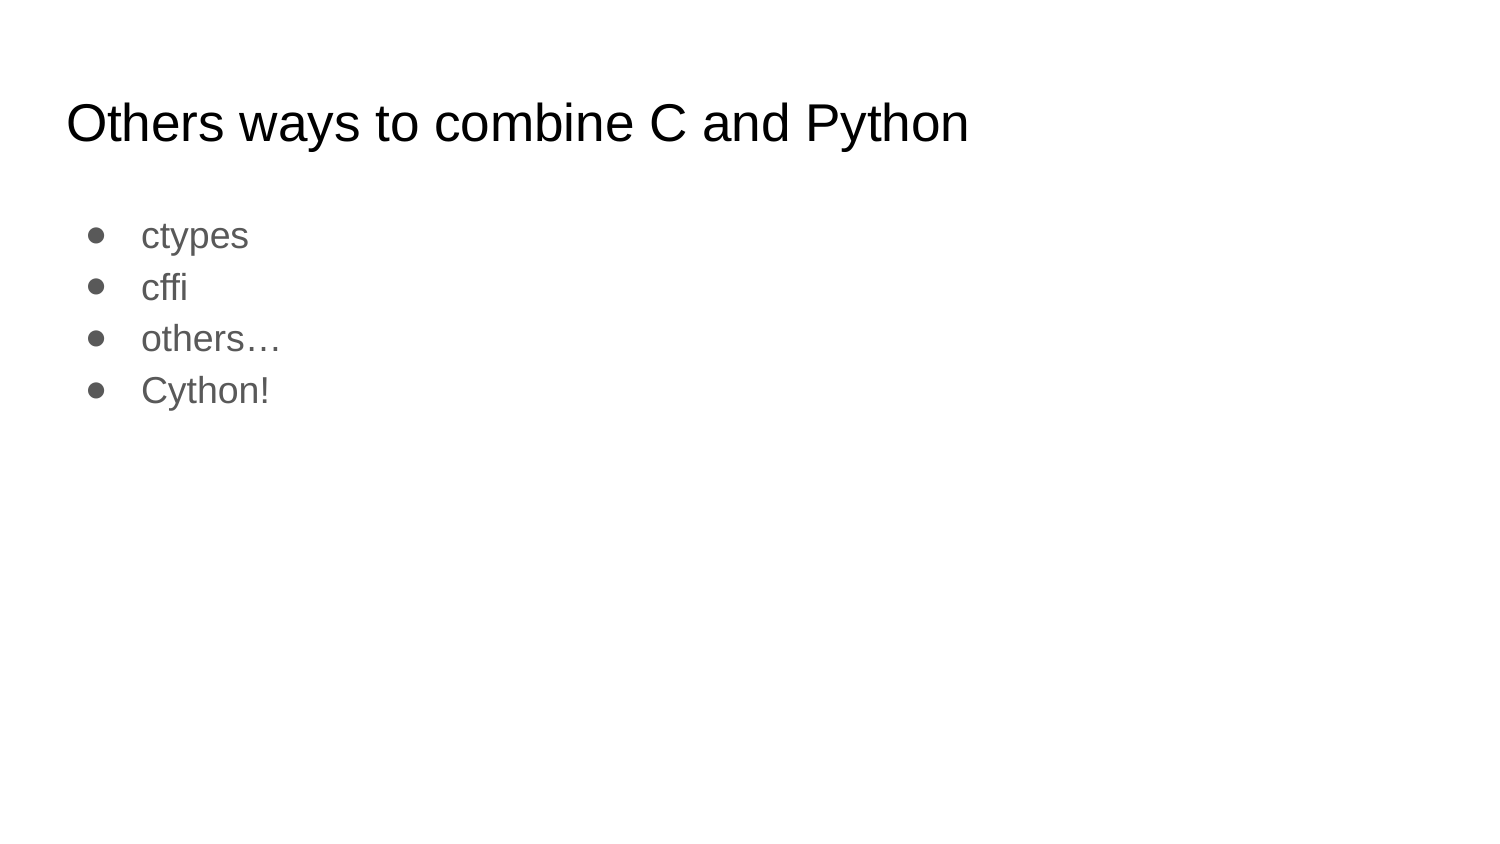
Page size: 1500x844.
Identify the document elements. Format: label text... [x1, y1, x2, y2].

title Others ways to combine C and Python [51, 72, 1449, 167]
list ctypes cffi others… Cython! [51, 189, 1449, 750]
